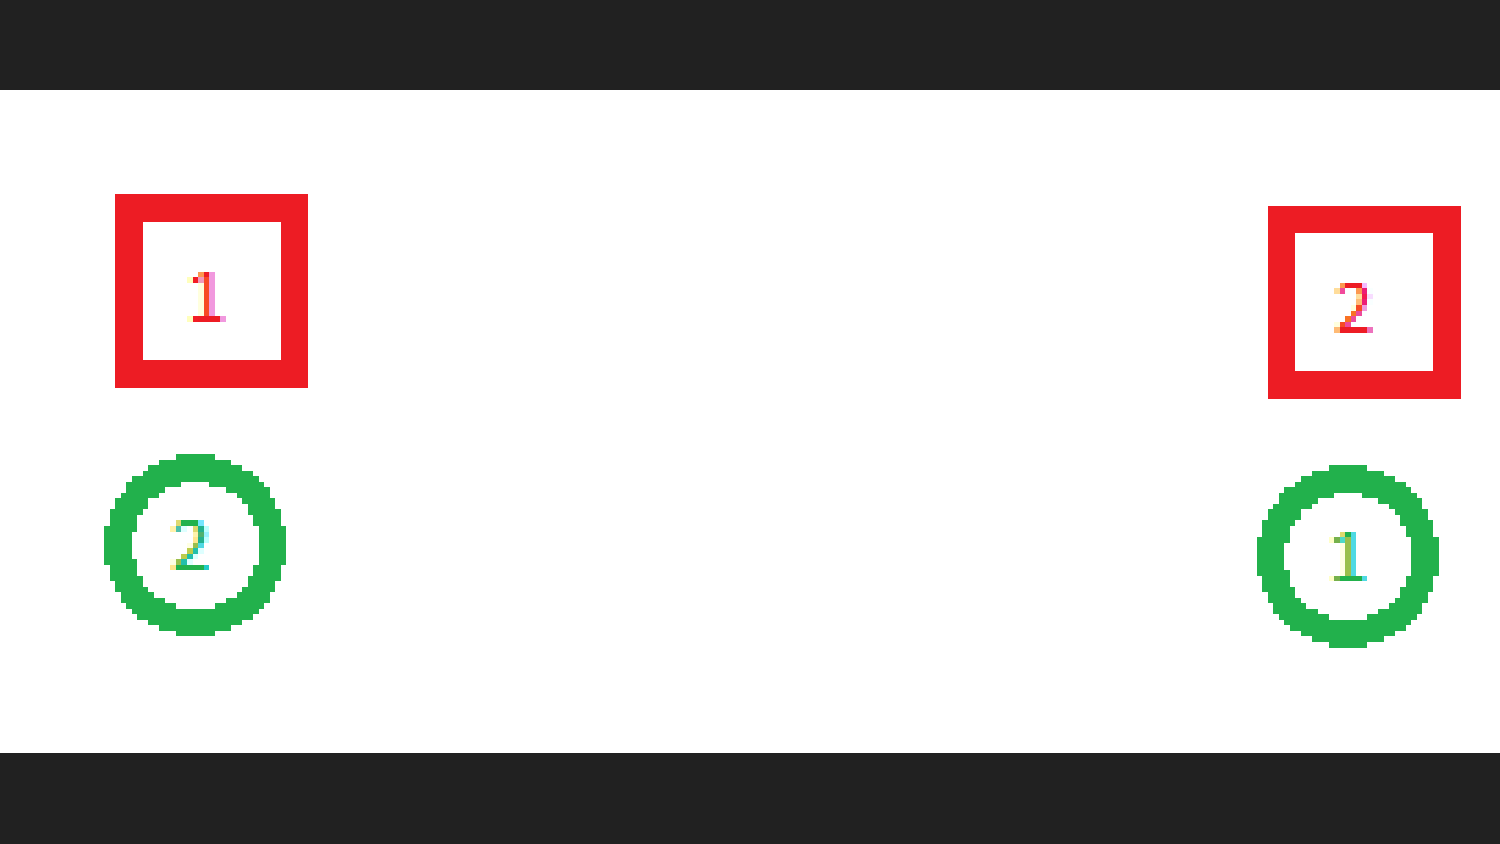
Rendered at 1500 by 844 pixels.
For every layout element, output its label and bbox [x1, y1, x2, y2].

picture [0, 90, 1500, 753]
